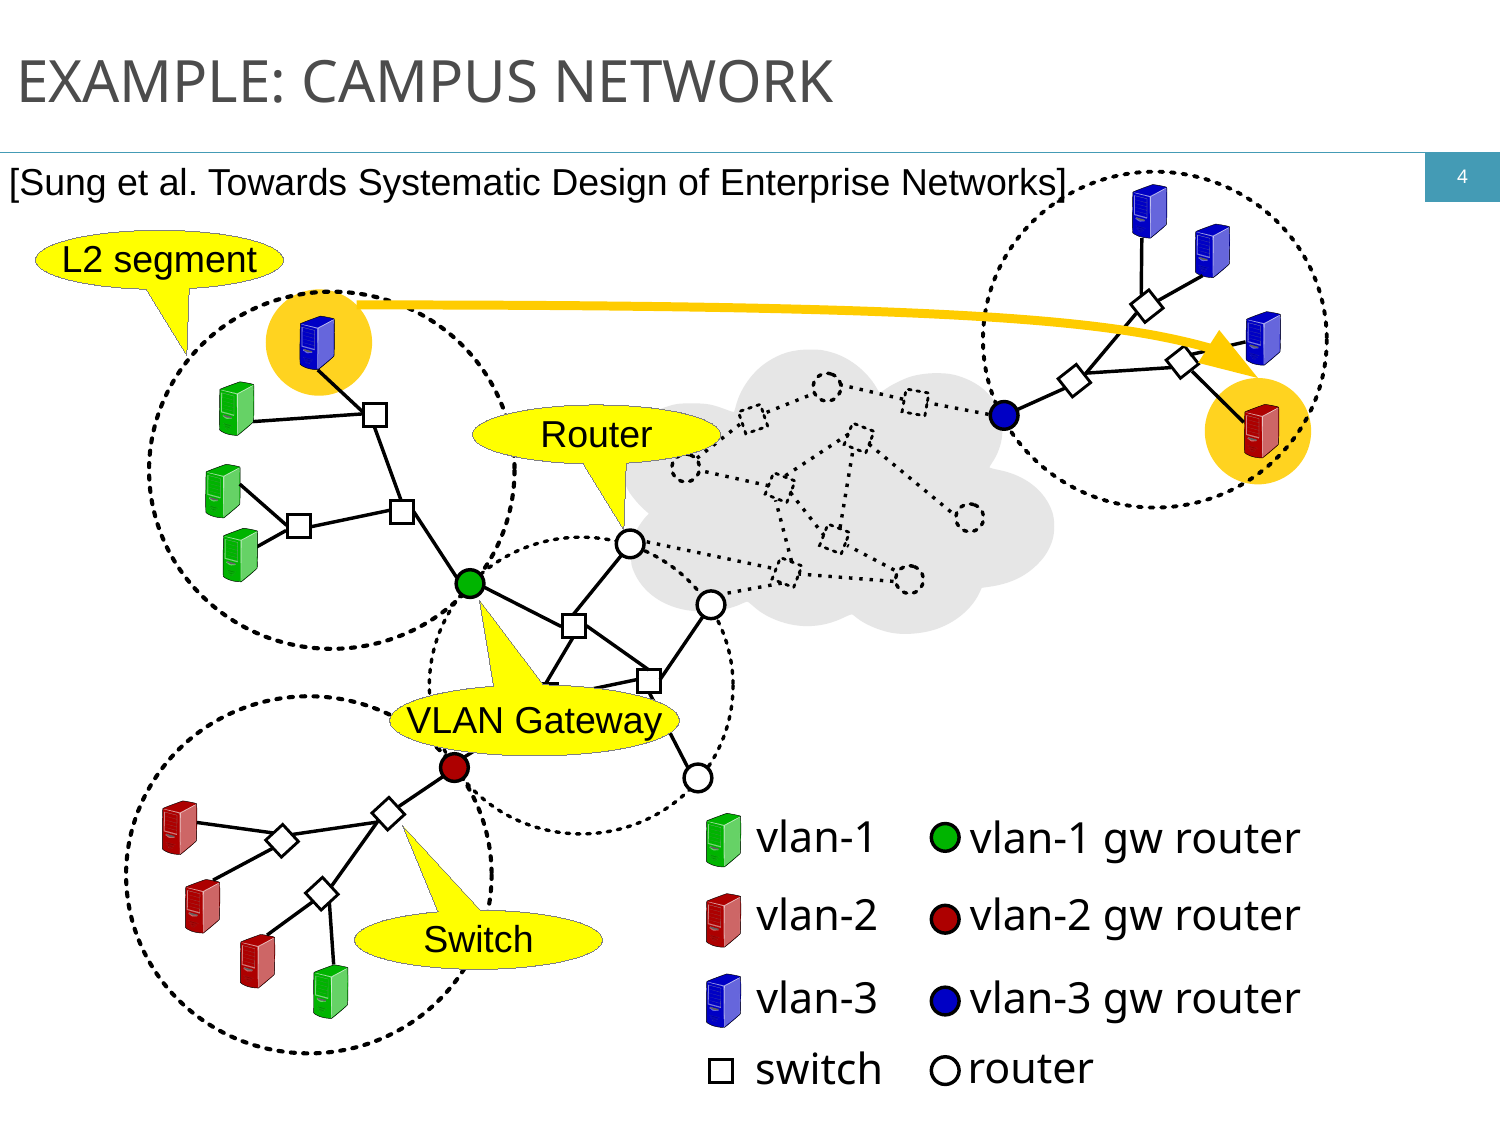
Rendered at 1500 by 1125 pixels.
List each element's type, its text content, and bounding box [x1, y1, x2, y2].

title EXAMPLE: CAMPUS NETWORK [15, 27, 1366, 132]
picture [124, 169, 1329, 1087]
text_box [Sung et al. Towards Systematic Design of Enterprise Networks] [0, 153, 1083, 211]
text_box L2 segment [35, 230, 284, 356]
text_box Switch [354, 825, 603, 970]
text_box Router [472, 404, 721, 530]
text_box VLAN Gateway [389, 600, 680, 756]
